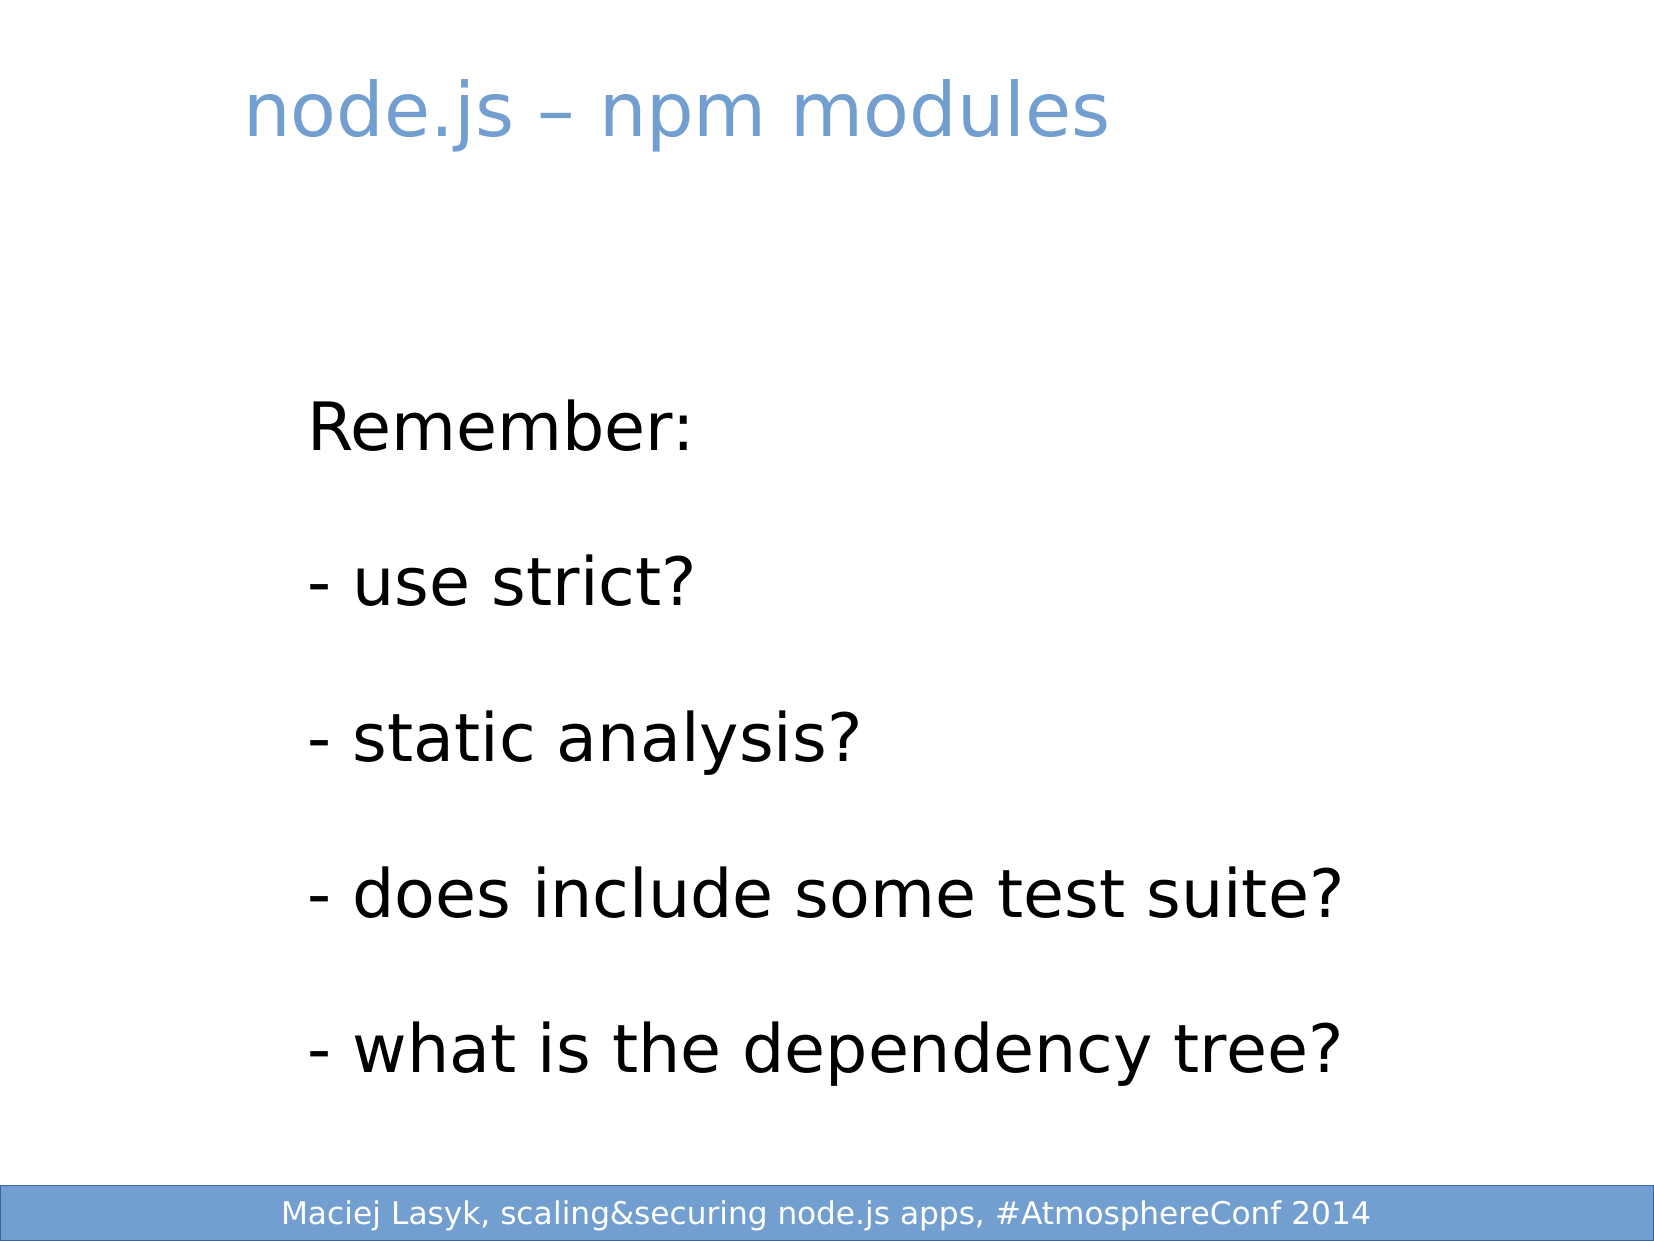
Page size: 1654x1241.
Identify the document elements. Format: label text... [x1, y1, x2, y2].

text_box Maciej Lasyk, scaling&securing node.js apps, #AtmosphereConf 2014 [266, 1188, 1388, 1240]
text_box Remember: - use strict? - static analysis? - does include some test suite? - what is the dependency tree? [292, 303, 1361, 1018]
text_box node.js – npm modules [228, 60, 1127, 163]
text_box [0, 1185, 1654, 1241]
